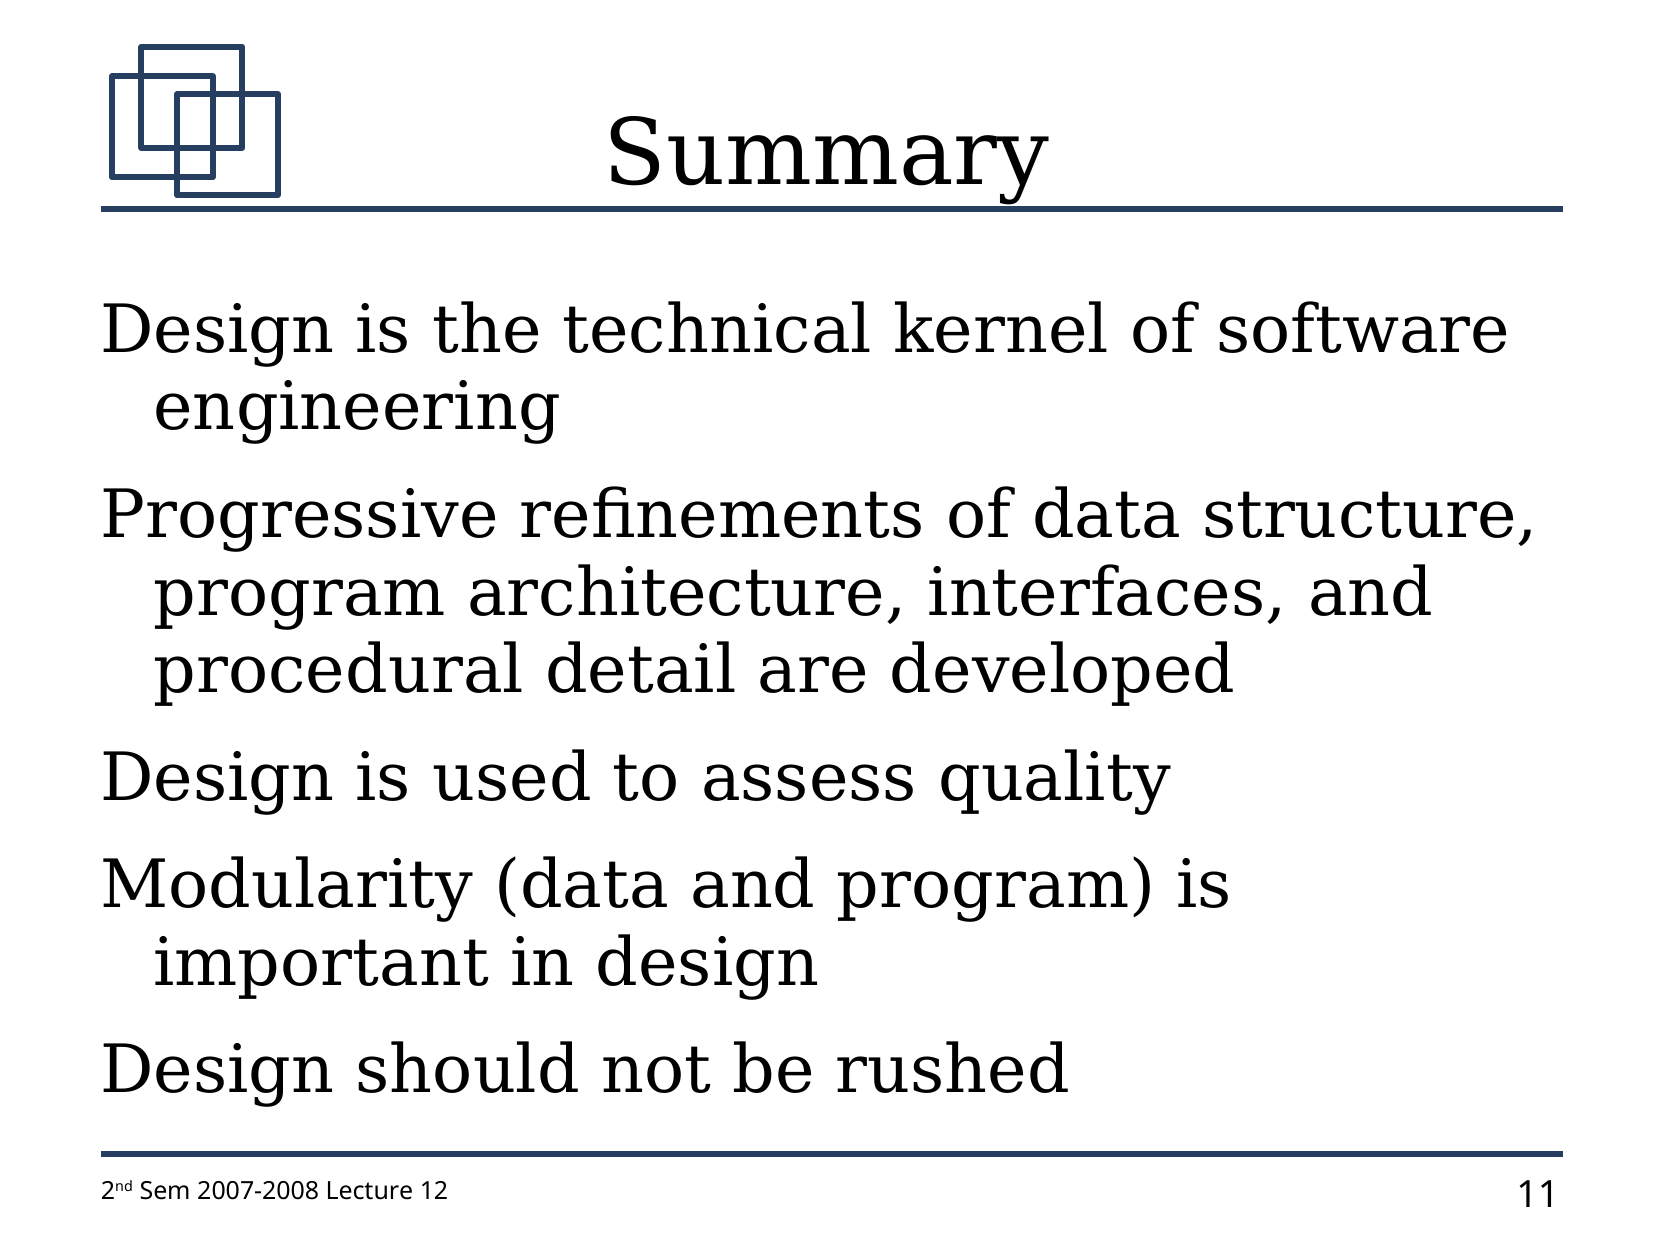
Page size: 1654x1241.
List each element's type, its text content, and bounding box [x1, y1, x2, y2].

list Design is the technical kernel of software engineering Progressive refinements of data structure, program architecture, interfaces, and procedural detail are developed Design is used to assess quality Modularity (data and program) is important in design Design should not be rushed [82, 290, 1571, 1109]
title Summary [82, 49, 1571, 257]
